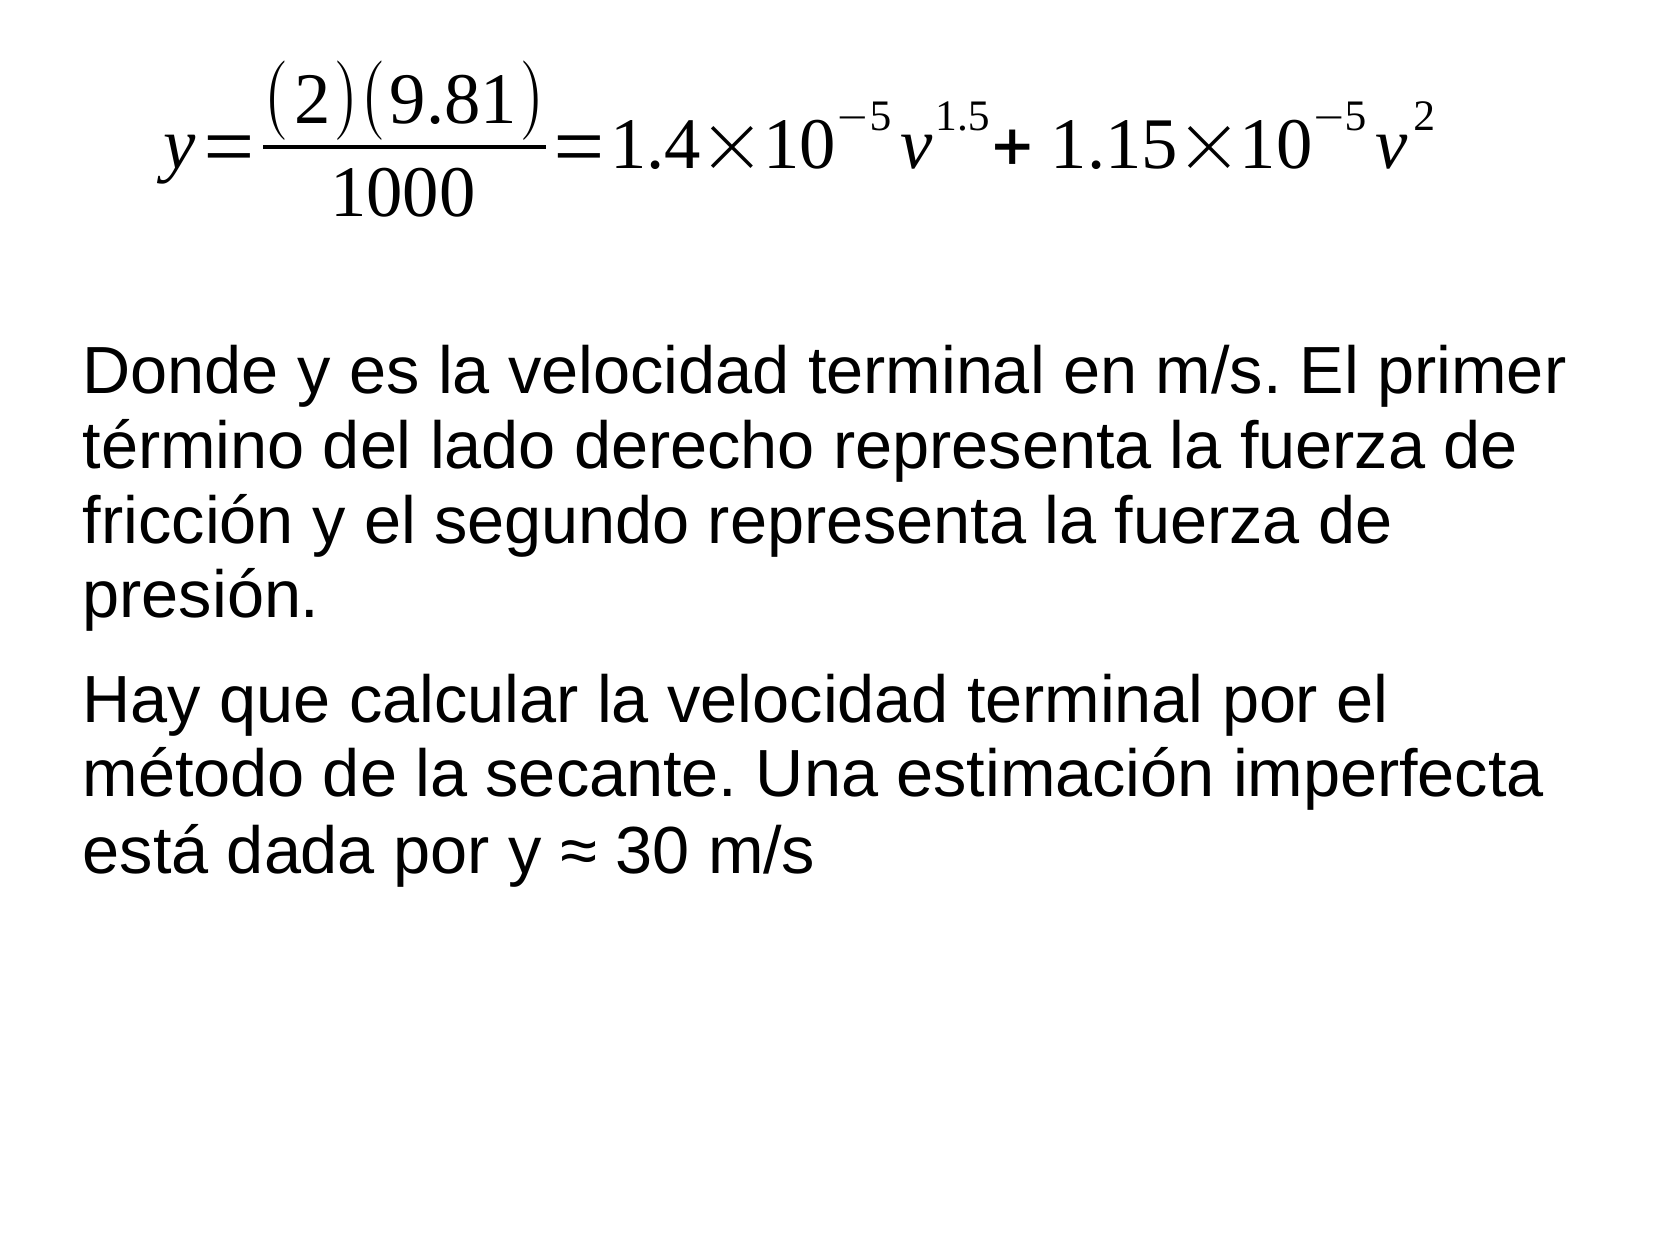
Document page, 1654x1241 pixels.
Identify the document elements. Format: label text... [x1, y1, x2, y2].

chart [147, 59, 1442, 233]
list Donde y es la velocidad terminal en m/s. El primer término del lado derecho representa la fuerza de fricción y el segundo representa la fuerza de presión. Hay que calcular la velocidad terminal por el método de la secante. Una estimación imperfecta está dada por y ≈ 30 m/s [82, 333, 1571, 1152]
